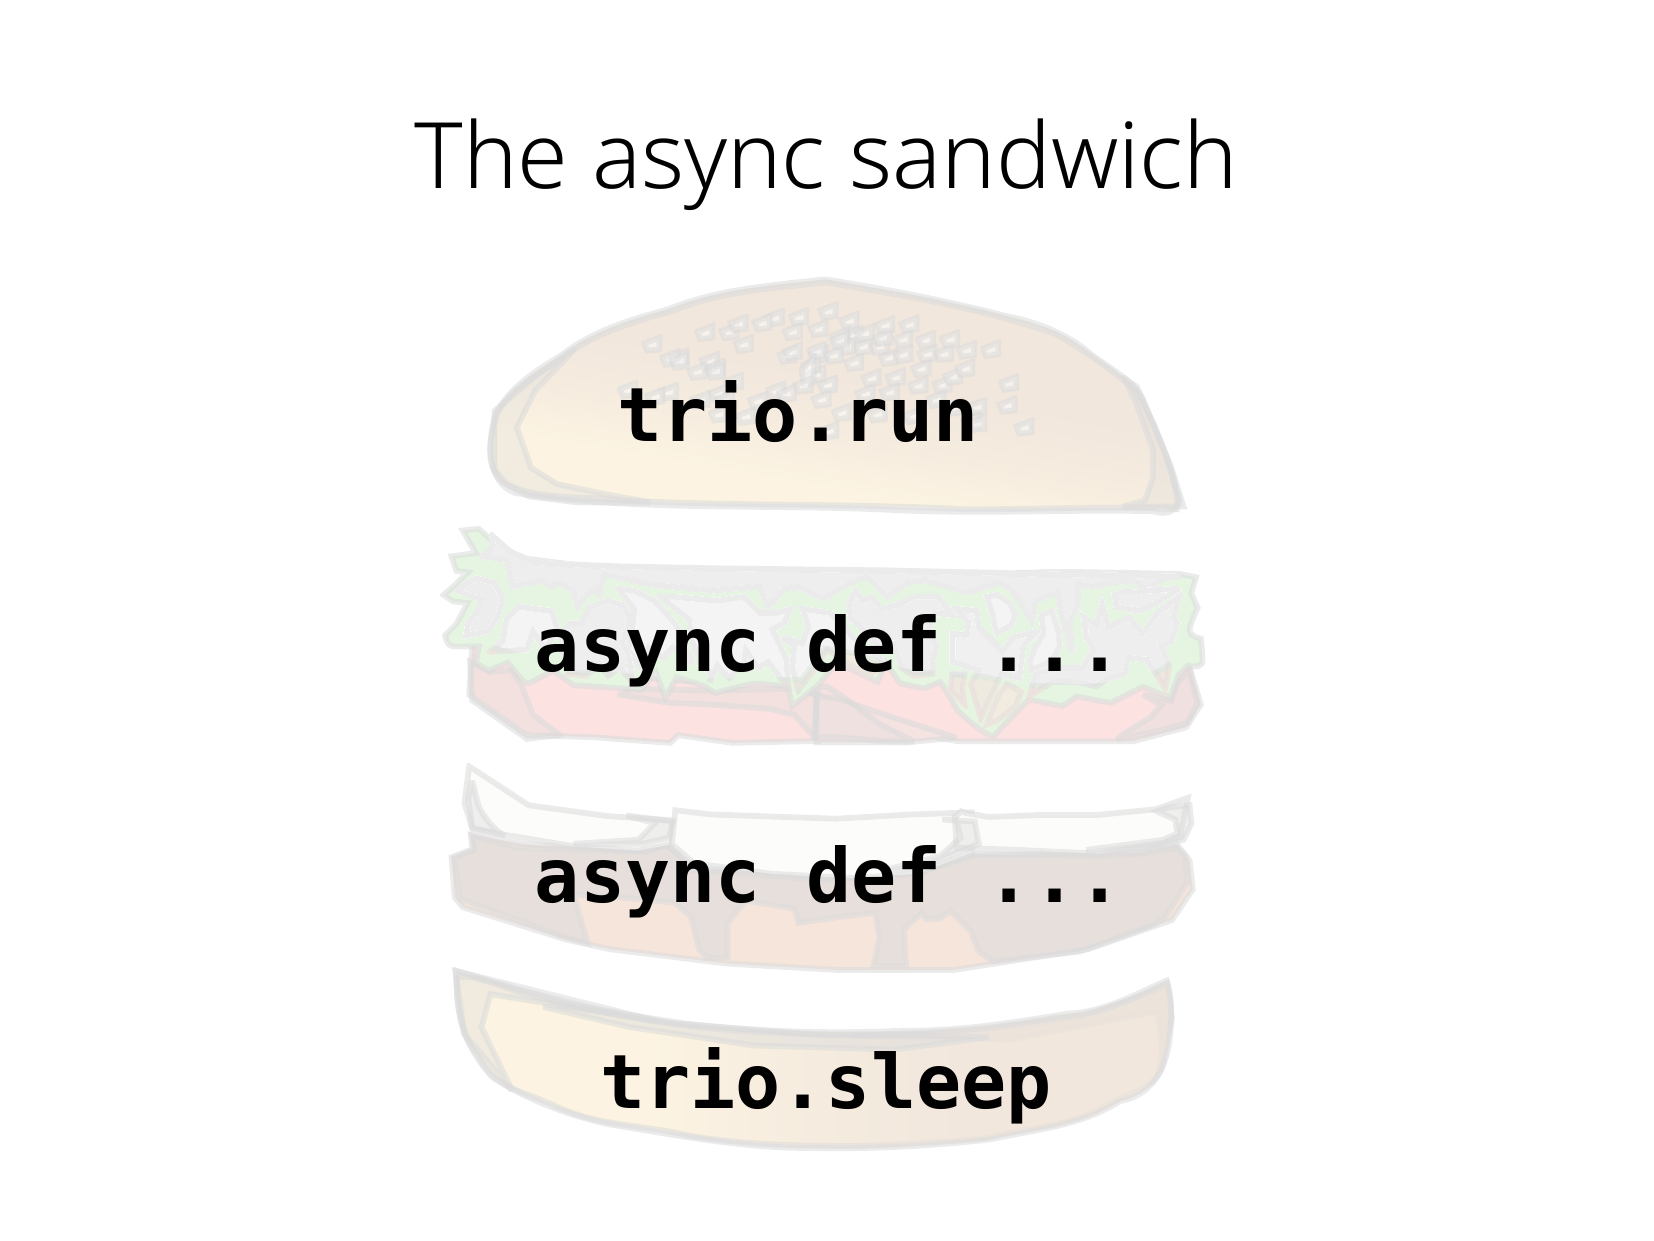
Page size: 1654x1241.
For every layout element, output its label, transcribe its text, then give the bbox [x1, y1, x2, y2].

text_box async def ... [520, 594, 1139, 697]
text_box trio.run [602, 364, 995, 467]
text_box [411, 240, 1303, 1226]
text_box async def ... [520, 825, 1139, 928]
title The async sandwich [82, 49, 1571, 257]
text_box trio.sleep [585, 1031, 1068, 1135]
